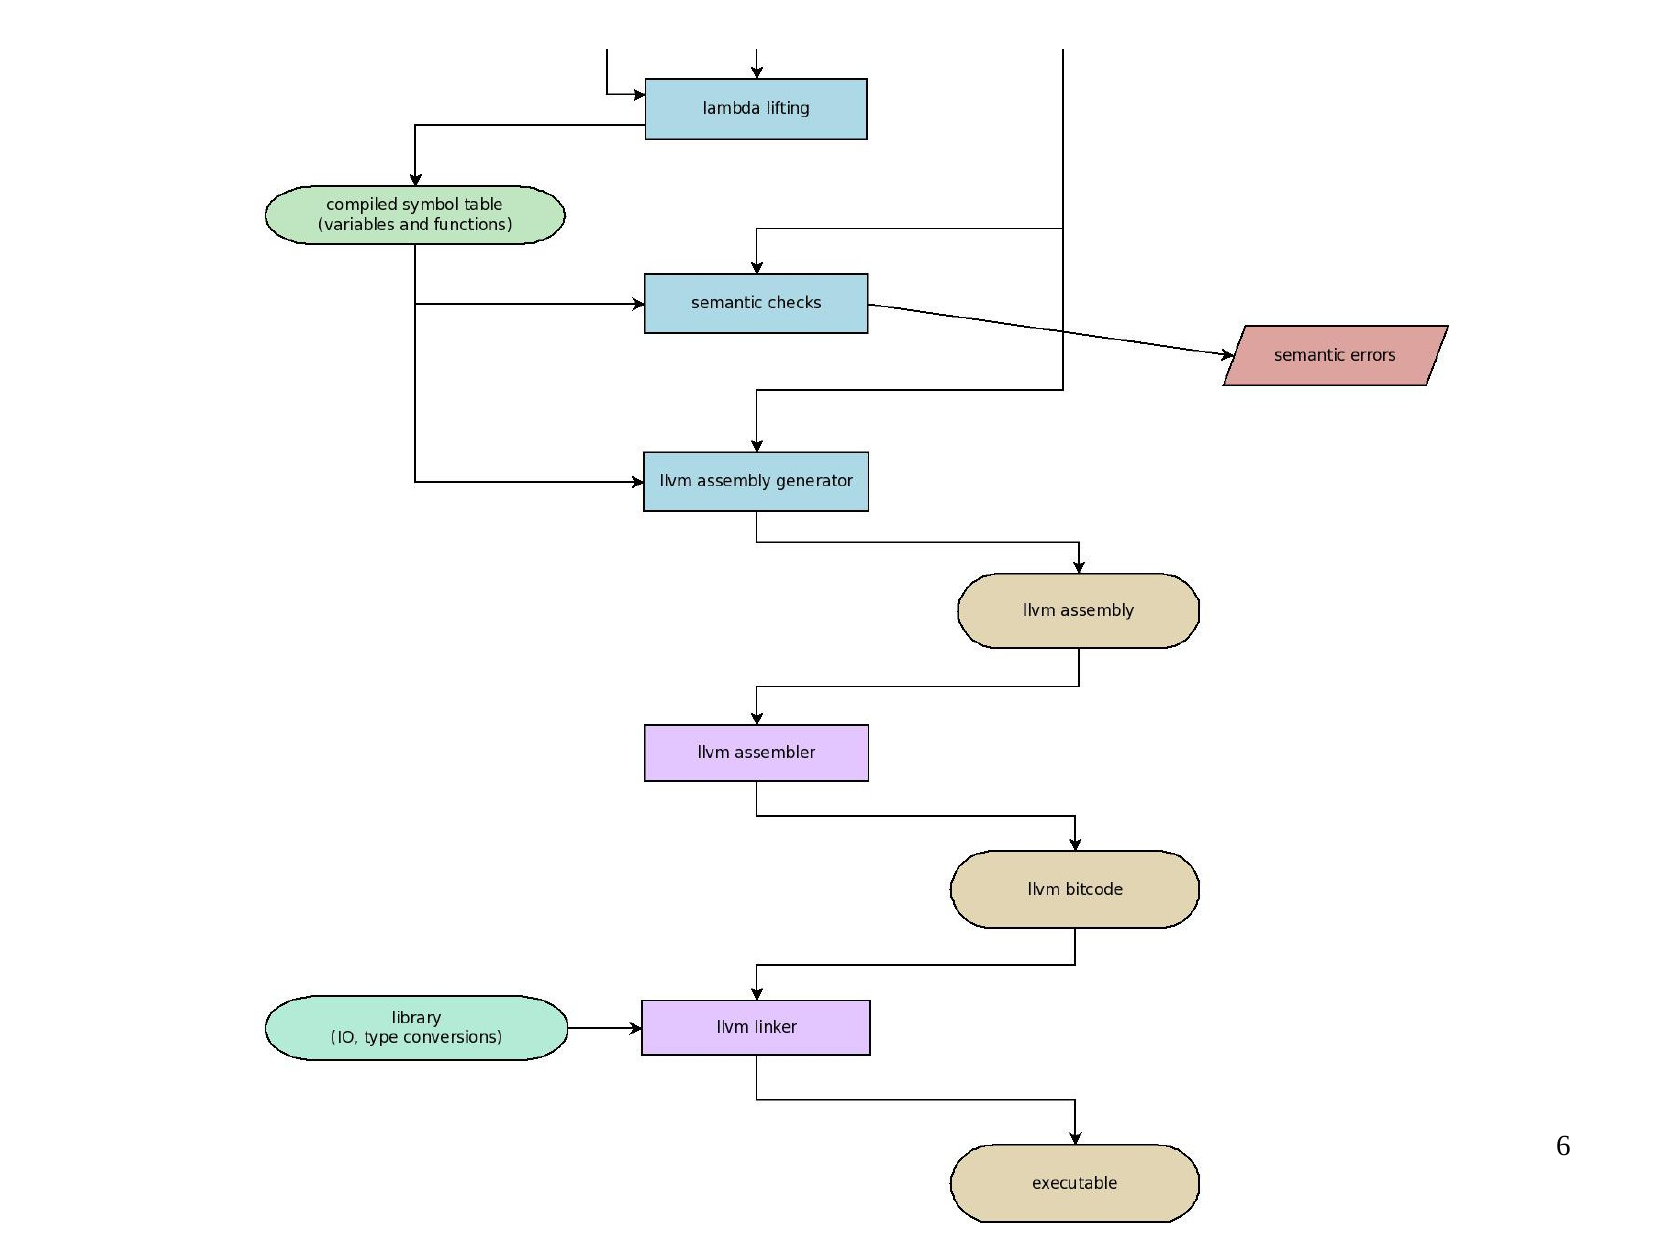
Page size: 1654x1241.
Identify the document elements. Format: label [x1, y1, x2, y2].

picture [210, 49, 1449, 1224]
